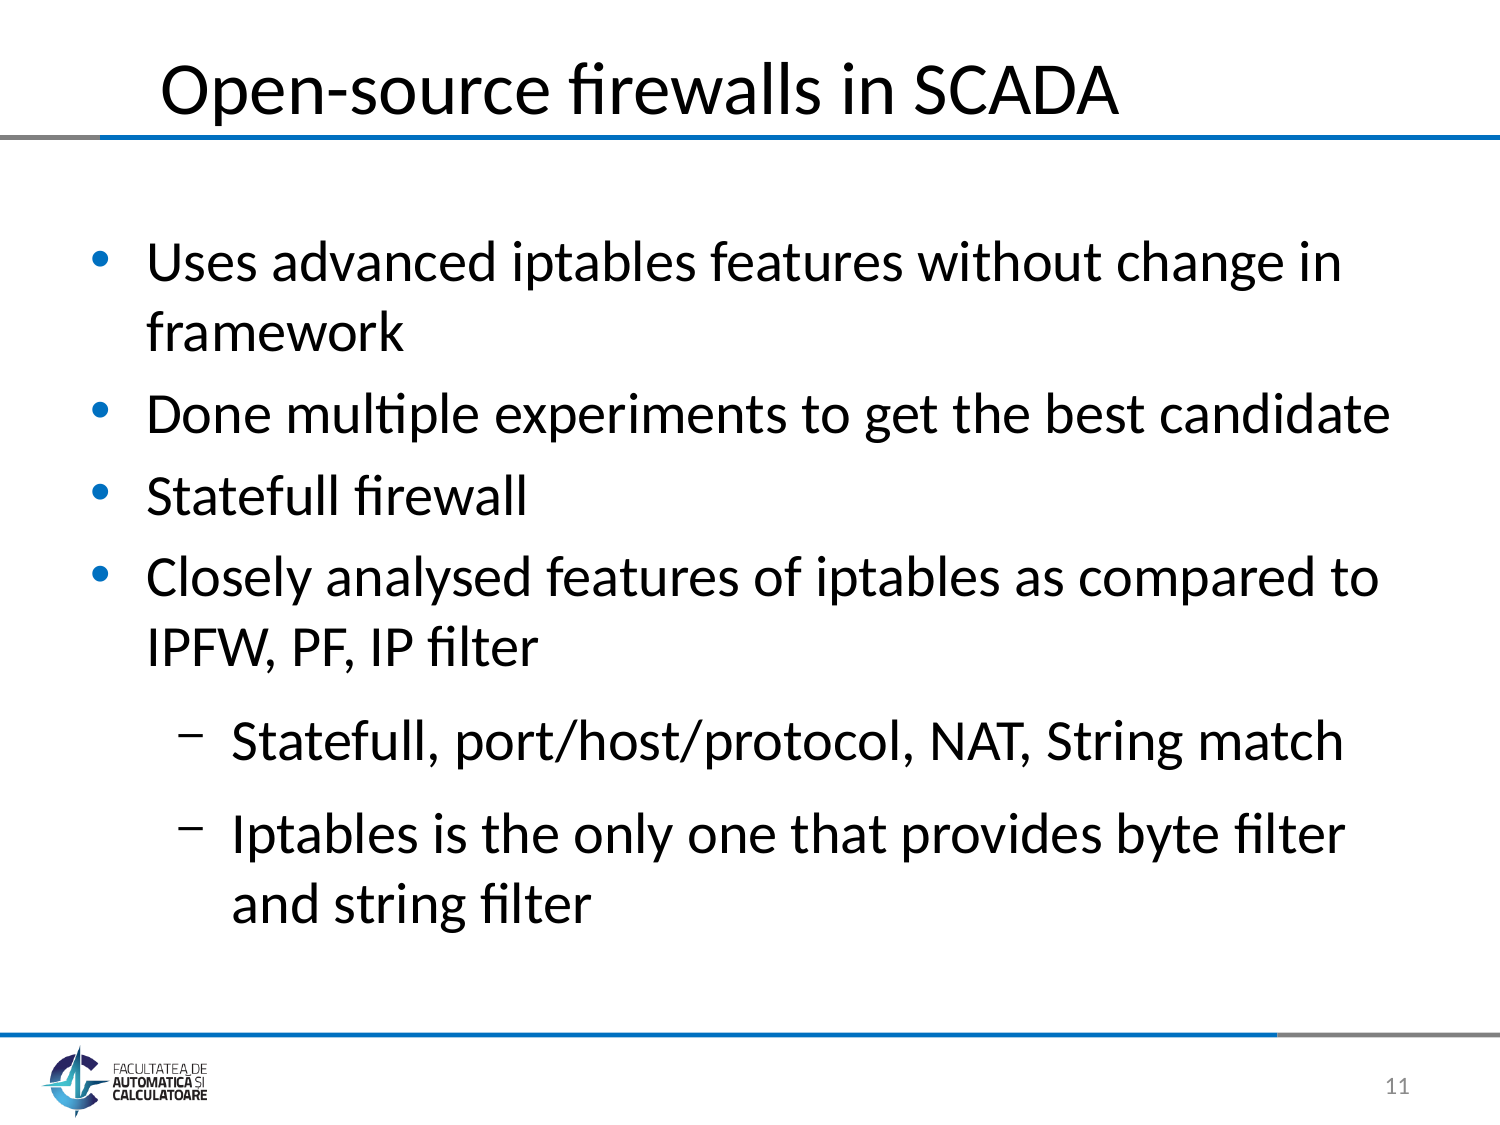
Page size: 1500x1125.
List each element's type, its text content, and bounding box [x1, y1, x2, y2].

list Uses advanced iptables features without change in framework Done multiple experiments to get the best candidate Statefull firewall Closely analysed features of iptables as compared to IPFW, PF, IP filter Statefull, port/host/protocol, NAT, String match Iptables is the only one that provides byte filter and string filter [75, 184, 1425, 975]
title Open-source firewalls in SCADA [75, 30, 1425, 138]
picture [41, 1045, 207, 1118]
